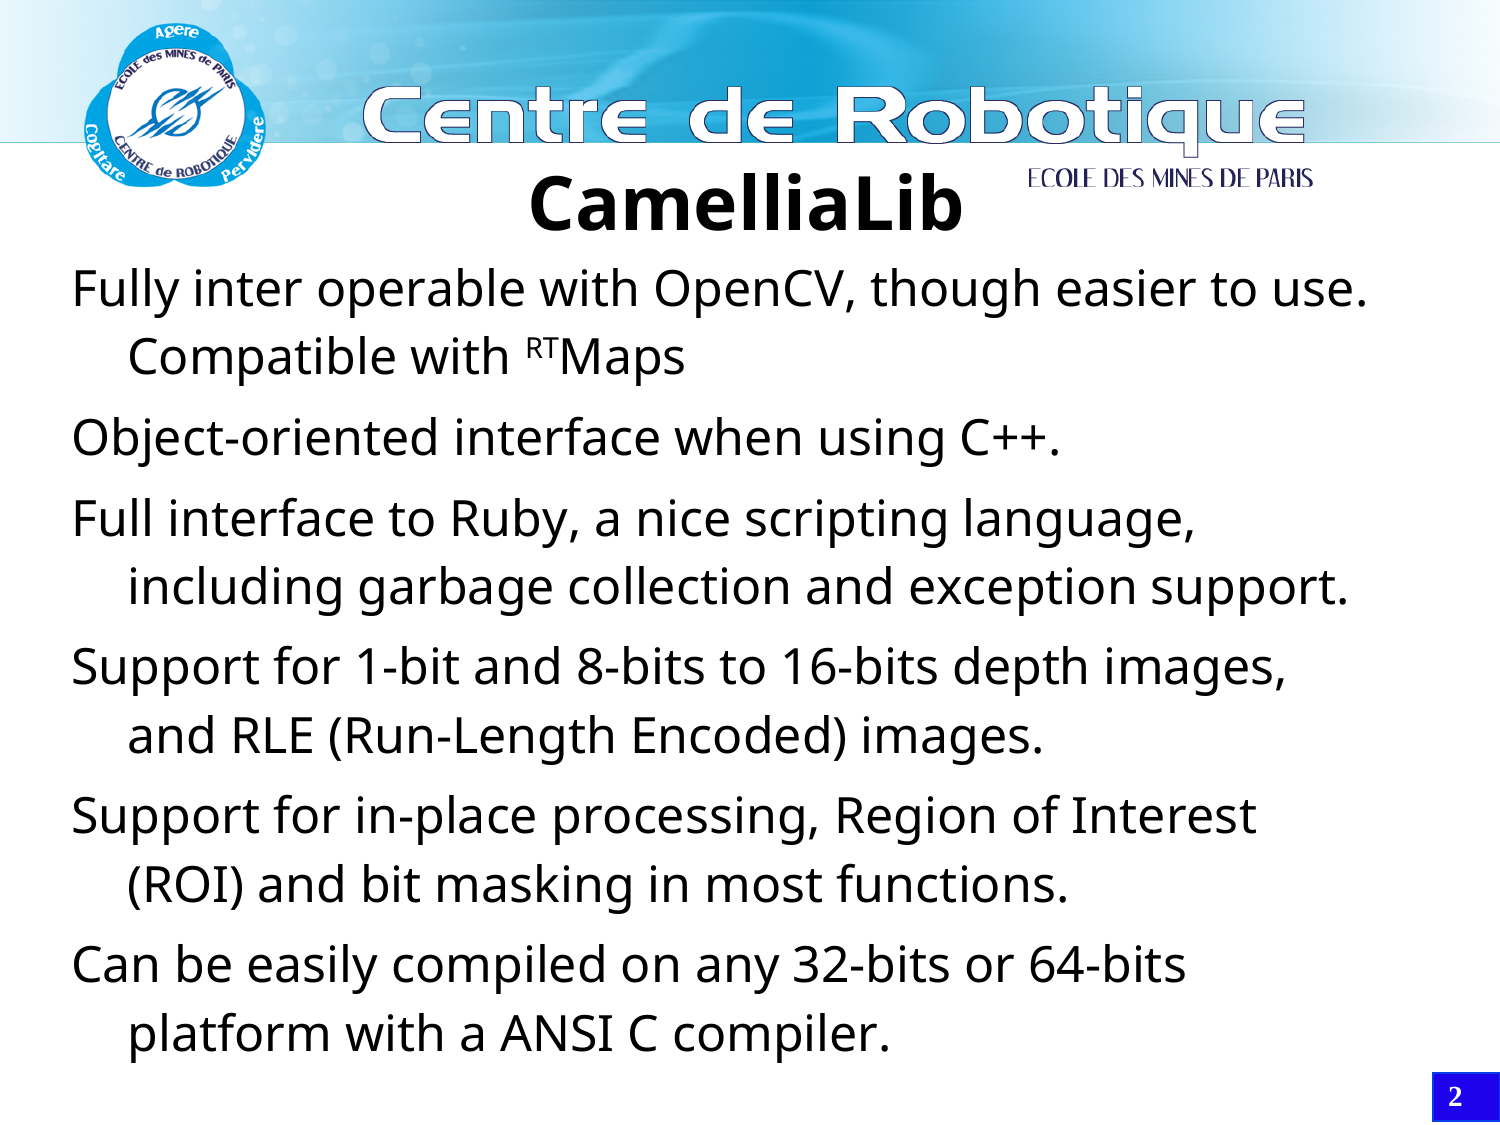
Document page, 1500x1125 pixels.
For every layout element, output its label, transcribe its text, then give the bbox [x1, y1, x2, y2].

title CamelliaLib [108, 142, 1384, 245]
list Fully inter operable with OpenCV, though easier to use. Compatible with RTMaps Object-oriented interface when using C++. Full interface to Ruby, a nice scripting language, including garbage collection and exception support. Support for 1-bit and 8-bits to 16-bits depth images, and RLE (Run-Length Encoded) images. Support for in-place processing, Region of Interest (ROI) and bit masking in most functions. Can be easily compiled on any 32-bits or 64-bits platform with a ANSI C compiler. [56, 245, 1388, 1038]
picture [0, 0, 1500, 1125]
